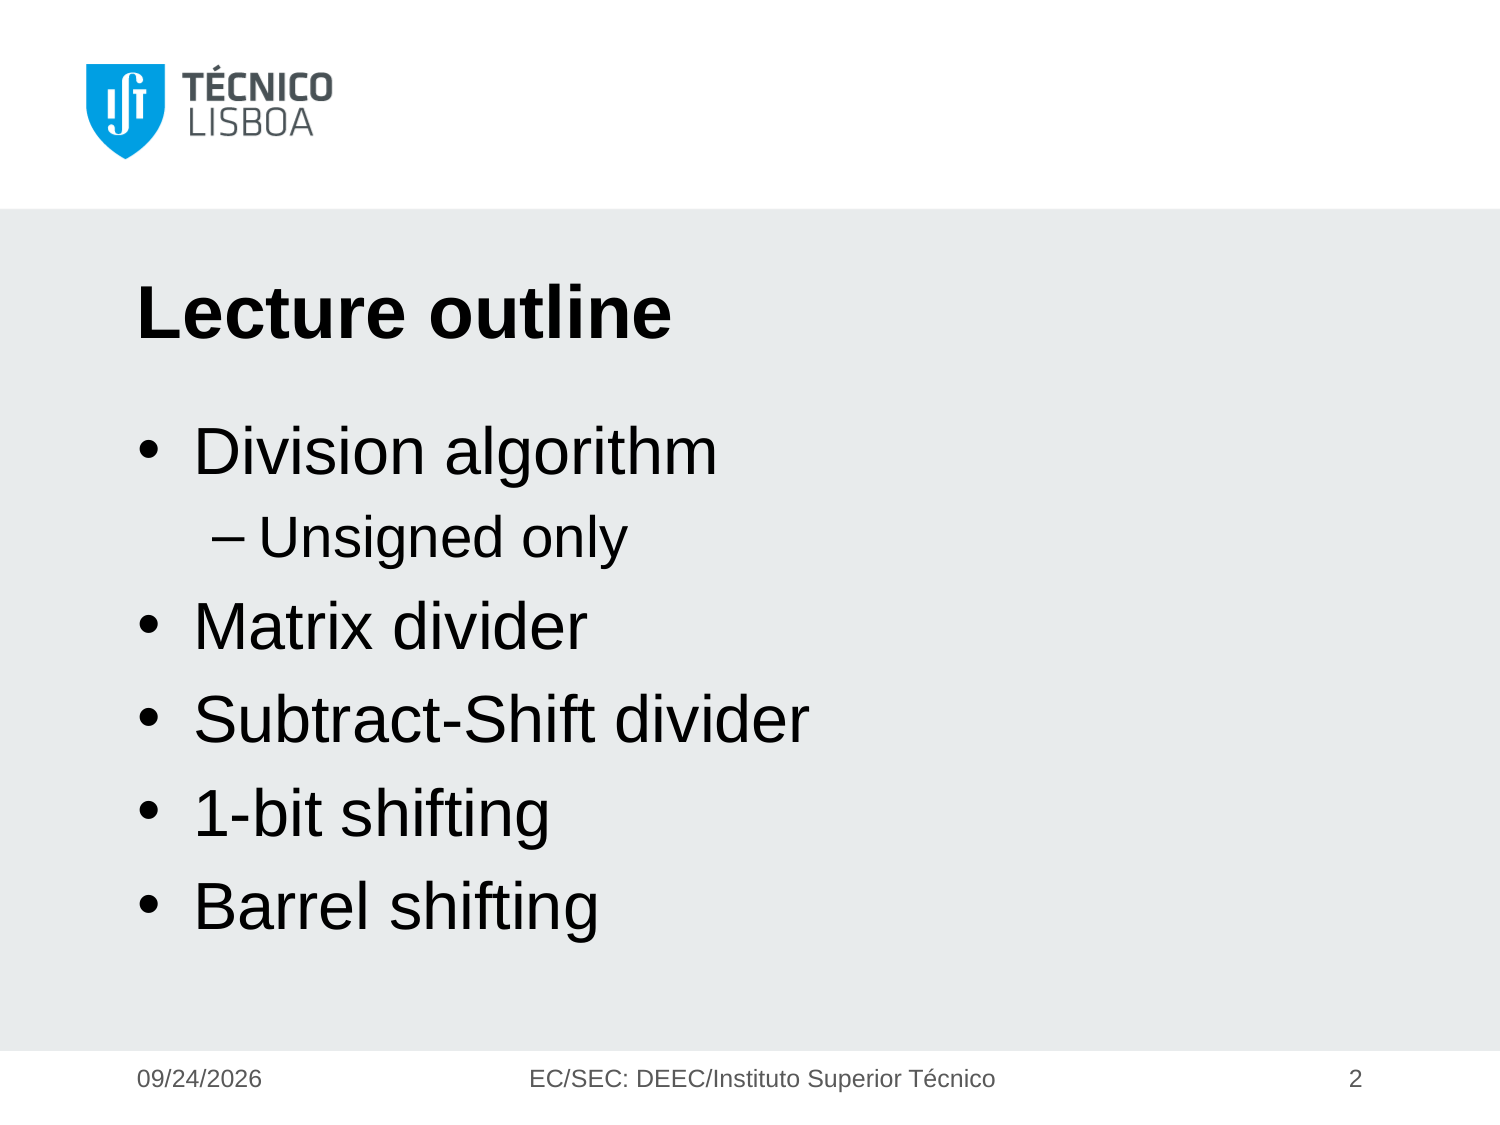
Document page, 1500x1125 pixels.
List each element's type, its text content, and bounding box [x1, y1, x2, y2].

footer EC/SEC: DEEC/Instituto Superior Técnico [512, 1052, 1021, 1103]
title Lecture outline [121, 237, 1378, 381]
slide_number 1 [1077, 1052, 1378, 1103]
picture [0, 0, 1500, 1125]
list Division algorithm Unsigned only Matrix divider Subtract-Shift divider 1-bit shifting Barrel shifting [121, 400, 1378, 1005]
slide_number 10/30/2018 [121, 1052, 425, 1103]
